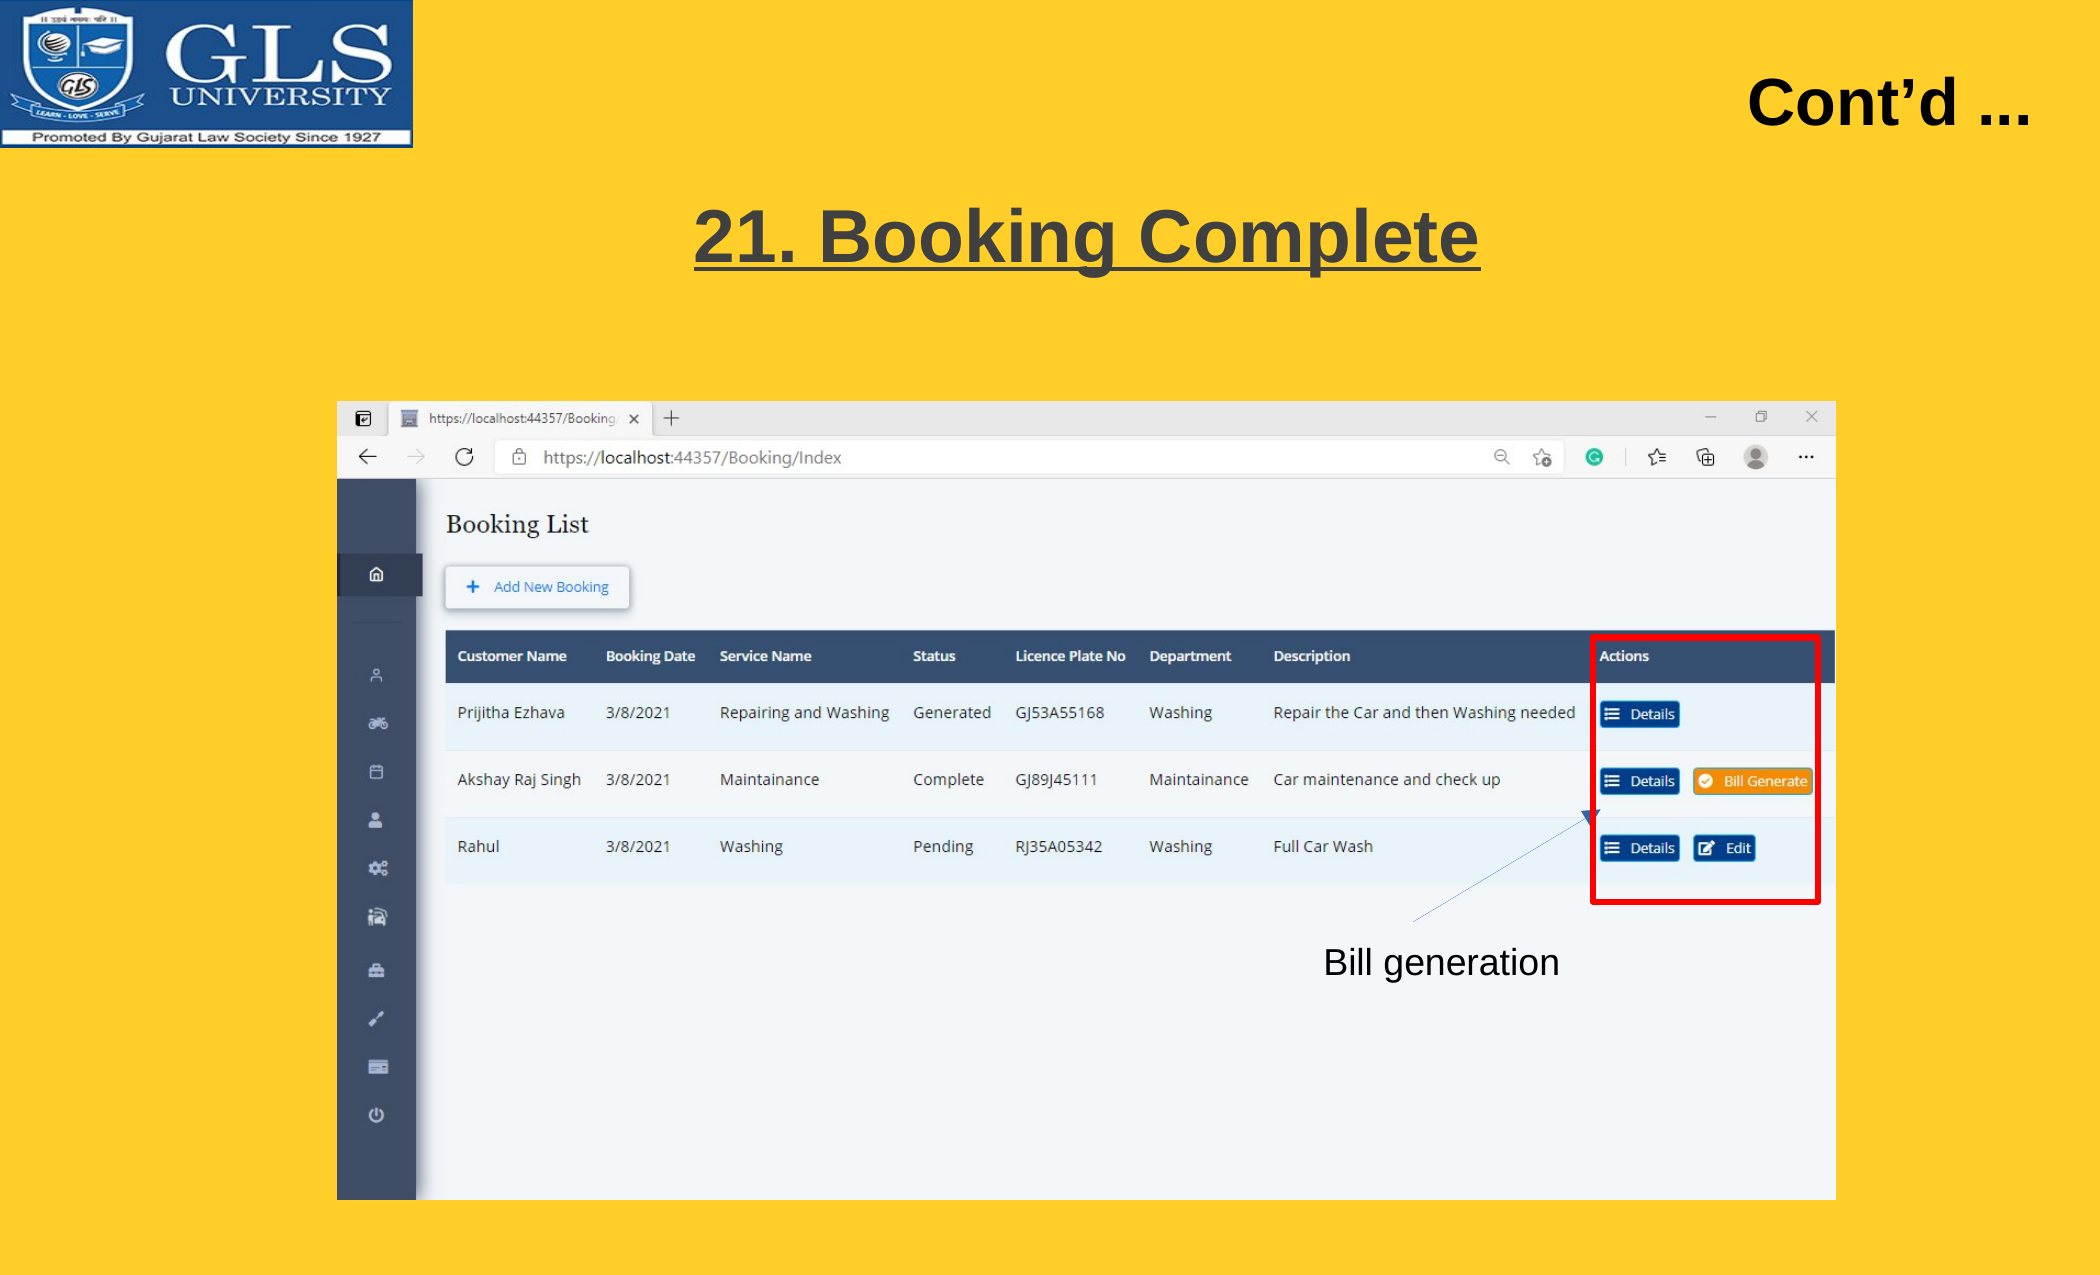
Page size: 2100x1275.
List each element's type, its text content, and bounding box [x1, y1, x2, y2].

text_box Cont’d ... [1732, 57, 2063, 147]
picture [337, 401, 1836, 1201]
text_box Bill generation [1308, 933, 1609, 991]
text_box 21. Booking Complete [600, 187, 1576, 371]
text_box [1592, 637, 1818, 902]
picture [0, 0, 413, 148]
